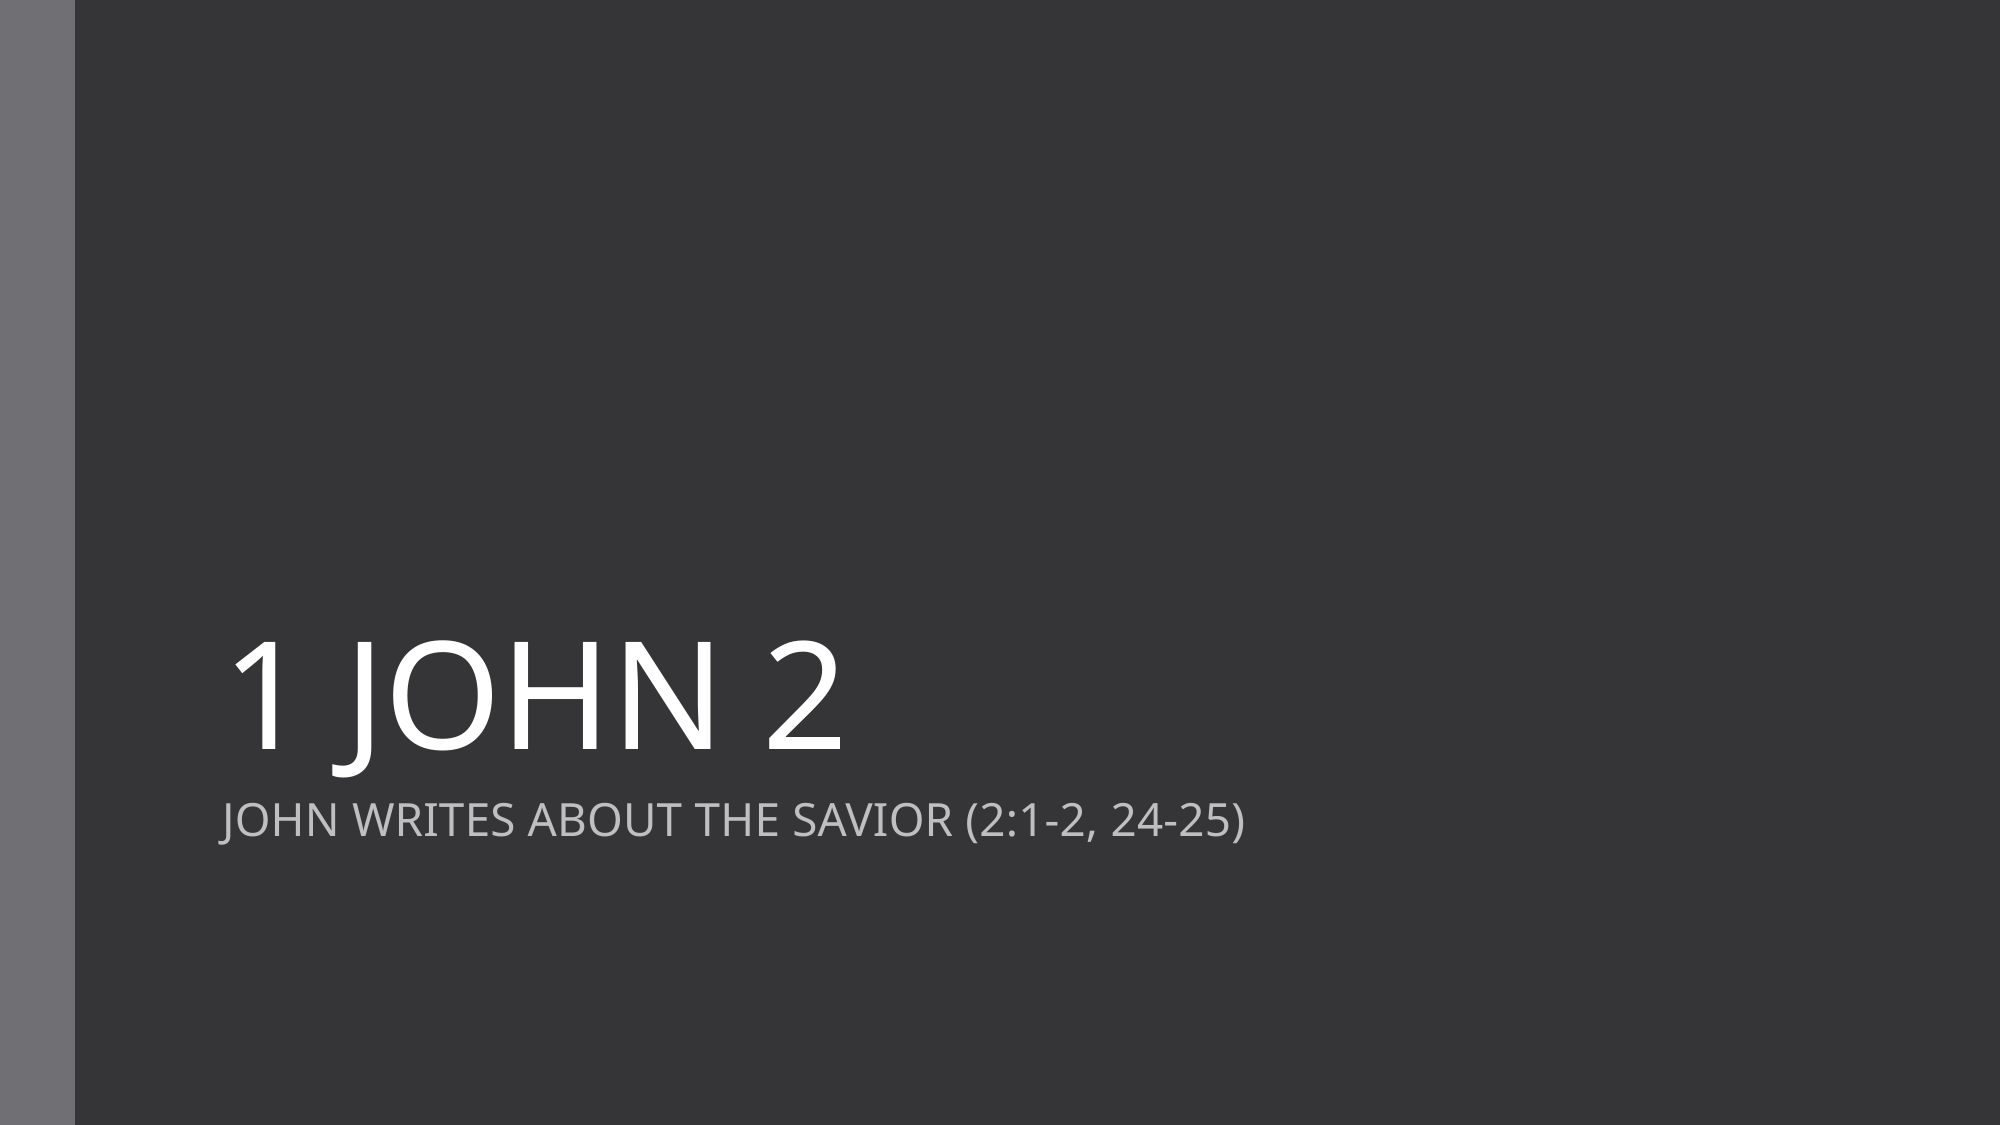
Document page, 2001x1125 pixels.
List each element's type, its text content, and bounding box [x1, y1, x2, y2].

subtitle JOHN WRITES ABOUT THE SAVIOR (2:1-2, 24-25) [206, 787, 1752, 1066]
title 1 JOHN 2 [206, 124, 1752, 787]
